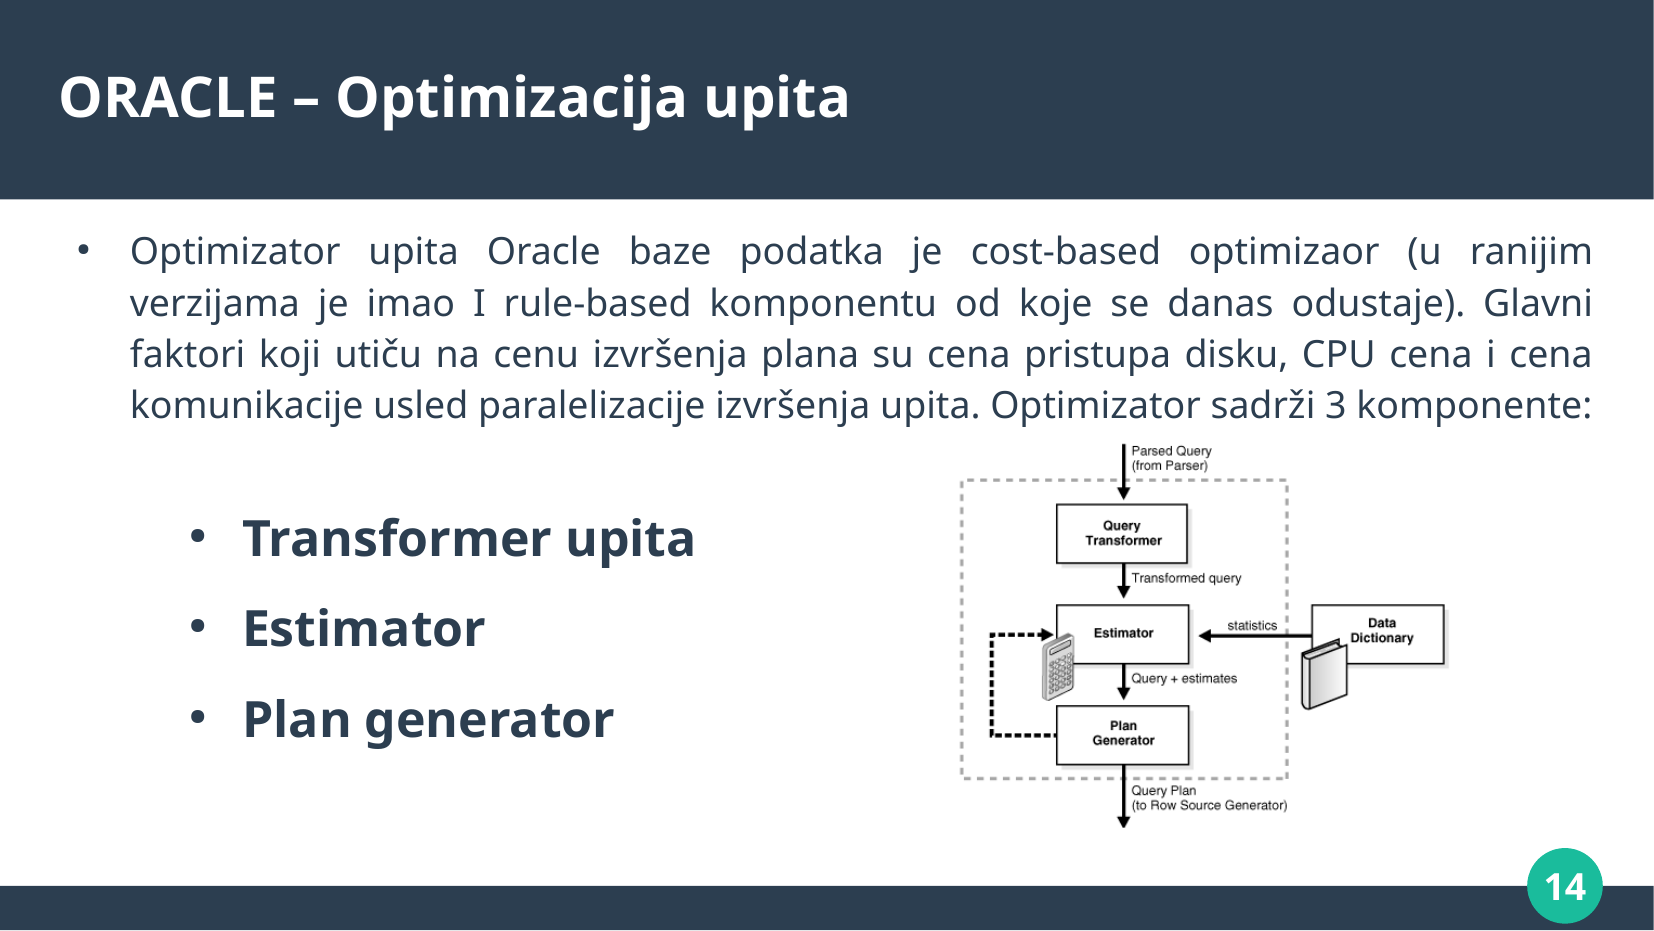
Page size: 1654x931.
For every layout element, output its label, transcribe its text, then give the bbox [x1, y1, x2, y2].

picture [938, 521, 1460, 831]
title ORACLE – Optimizacija upita [59, 37, 1595, 155]
list Transformer upita Estimator Plan generator [171, 521, 760, 766]
list Optimizator upita Oracle baze podatka je cost-based optimizaor (u ranijim verzijama je imao I rule-based komponentu od koje se danas odustaje). Glavni faktori koji utiču na cenu izvršenja plana su cena pristupa disku, CPU cena i cena komunikacije usled paralelizacije izvršenja upita. Optimizator sadrži 3 komponente: [59, 225, 1595, 521]
